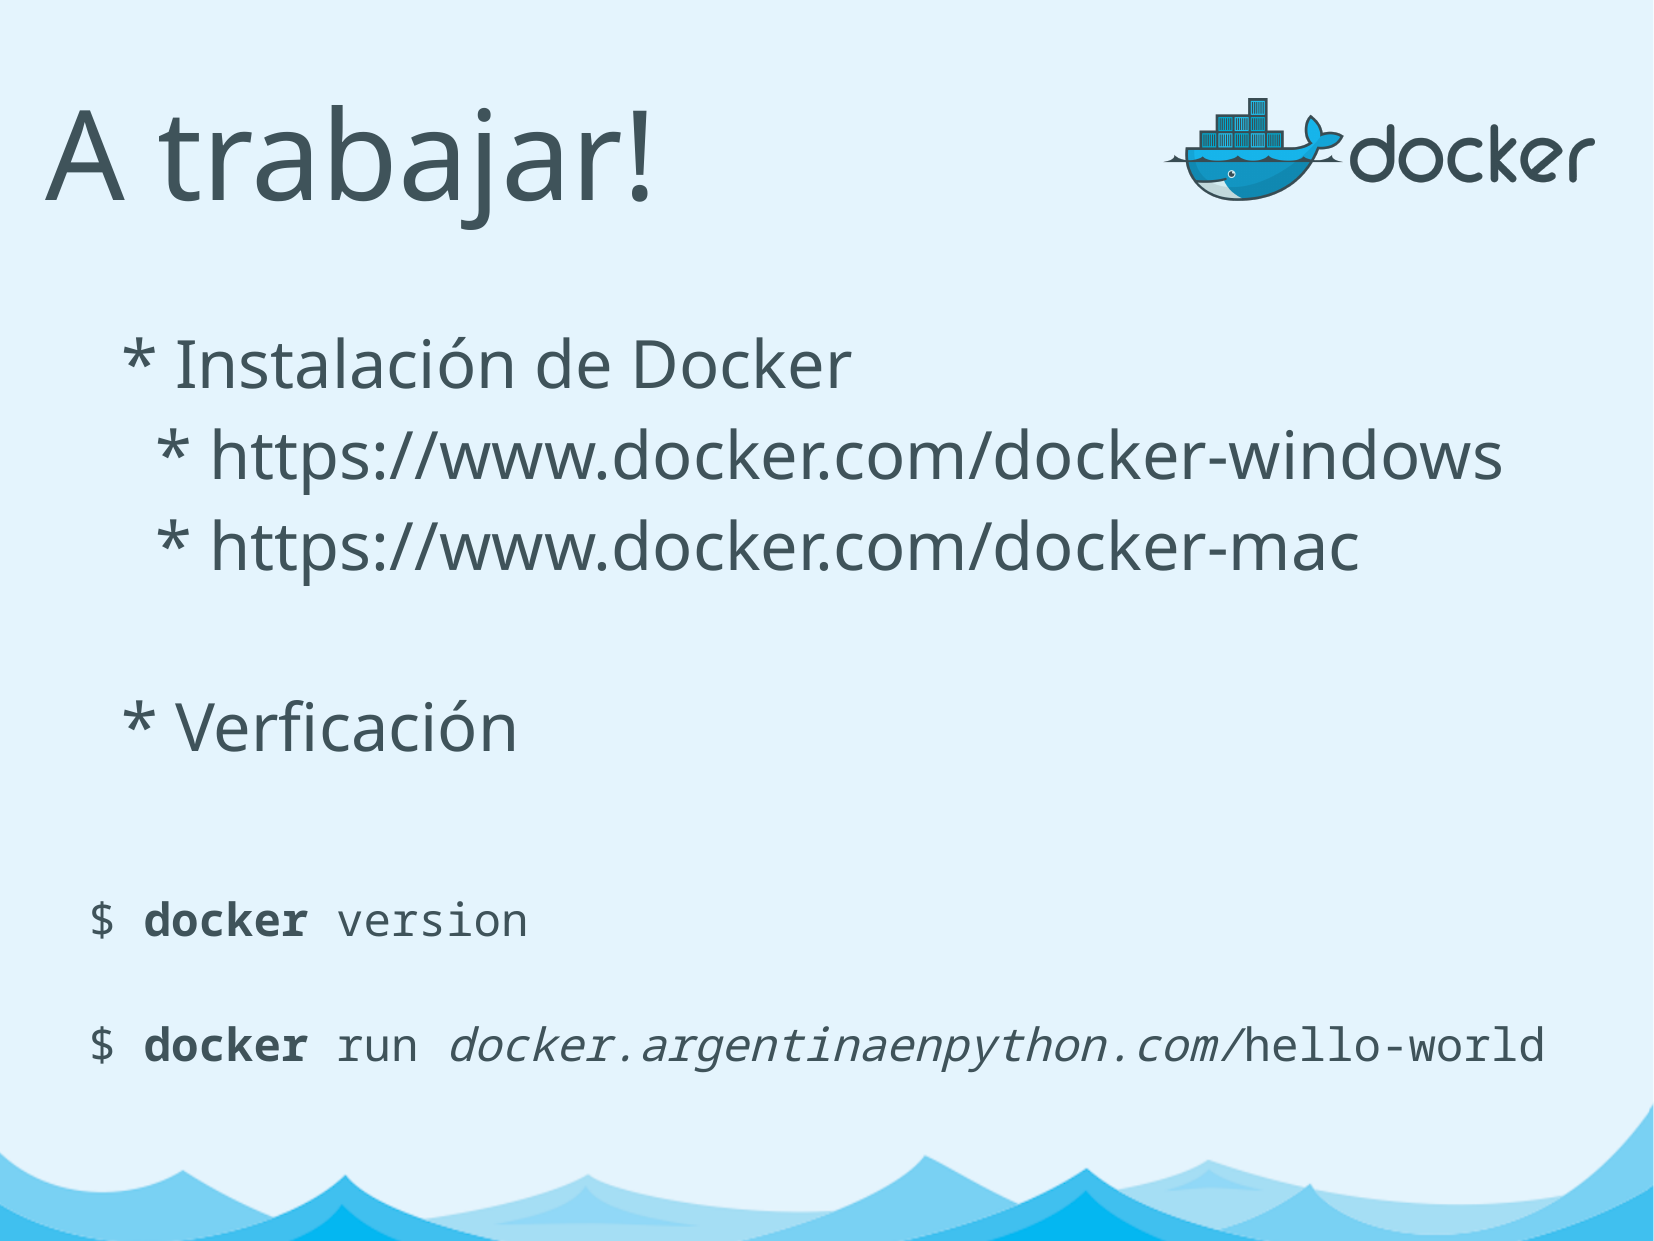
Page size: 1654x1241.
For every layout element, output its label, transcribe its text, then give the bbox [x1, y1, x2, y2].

picture [0, 1101, 1654, 1241]
text_box * Instalación de Docker * https://www.docker.com/docker-windows * https://www.docker.com/docker-mac * Verficación [106, 310, 1619, 1102]
picture [1163, 98, 1595, 201]
text_box $ docker version $ docker run docker.argentinaenpython.com/hello-world [73, 879, 1580, 1161]
text_box A trabajar! [30, 59, 678, 252]
